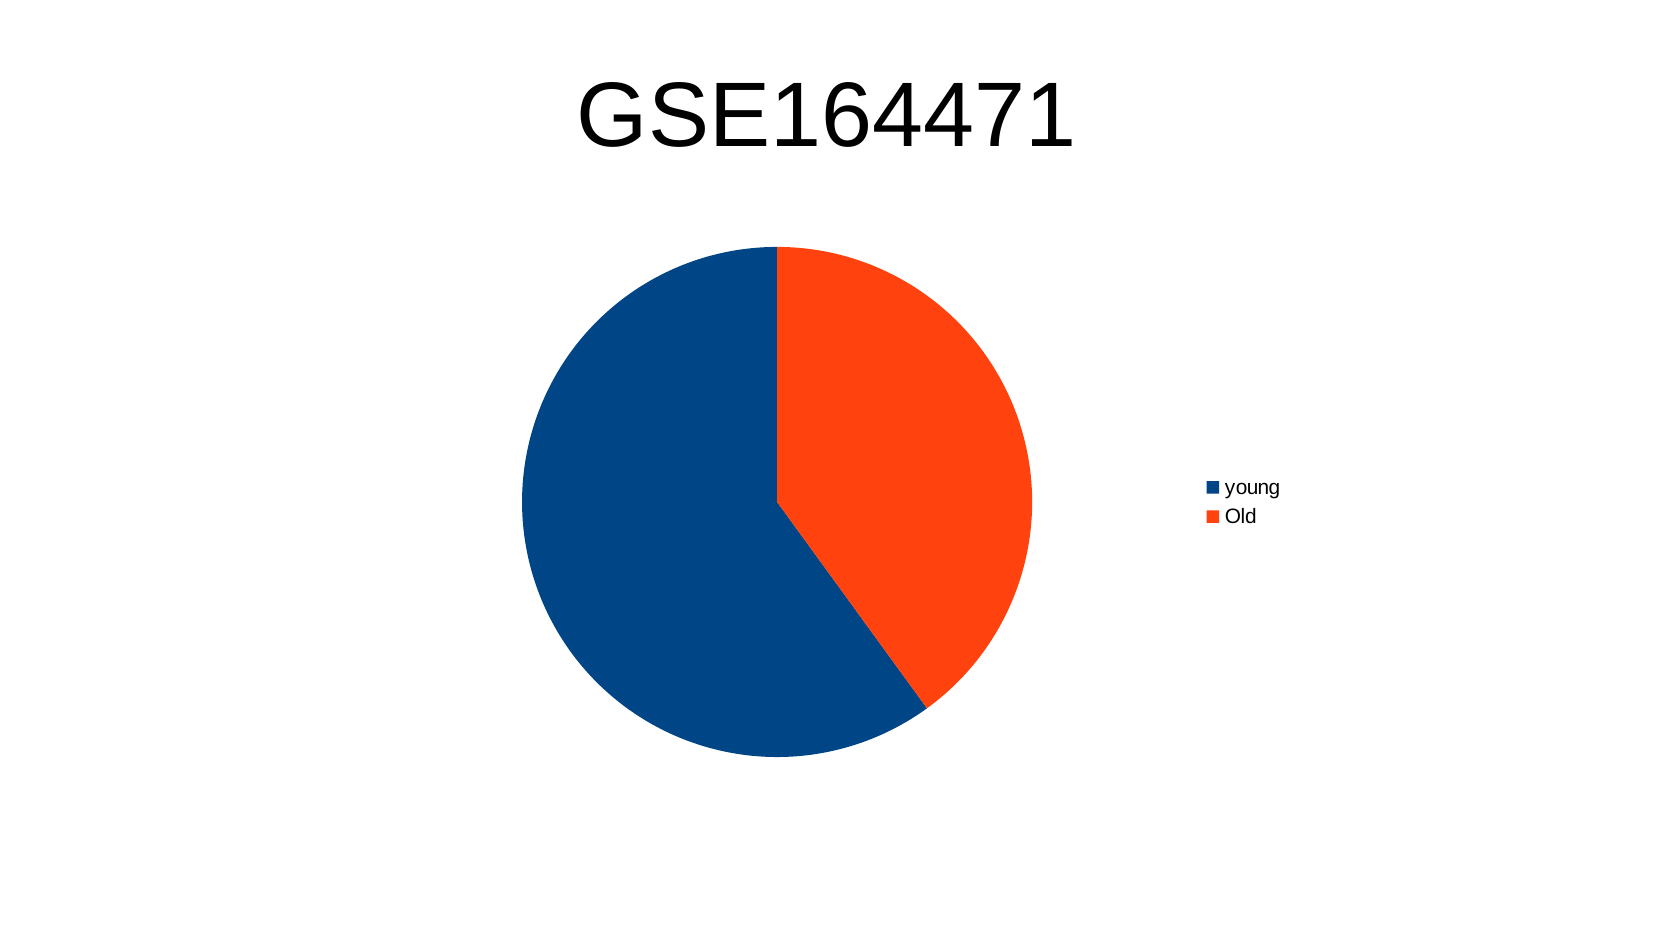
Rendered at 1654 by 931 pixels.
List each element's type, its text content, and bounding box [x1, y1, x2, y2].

chart [354, 236, 1300, 768]
title GSE164471 [82, 37, 1571, 193]
